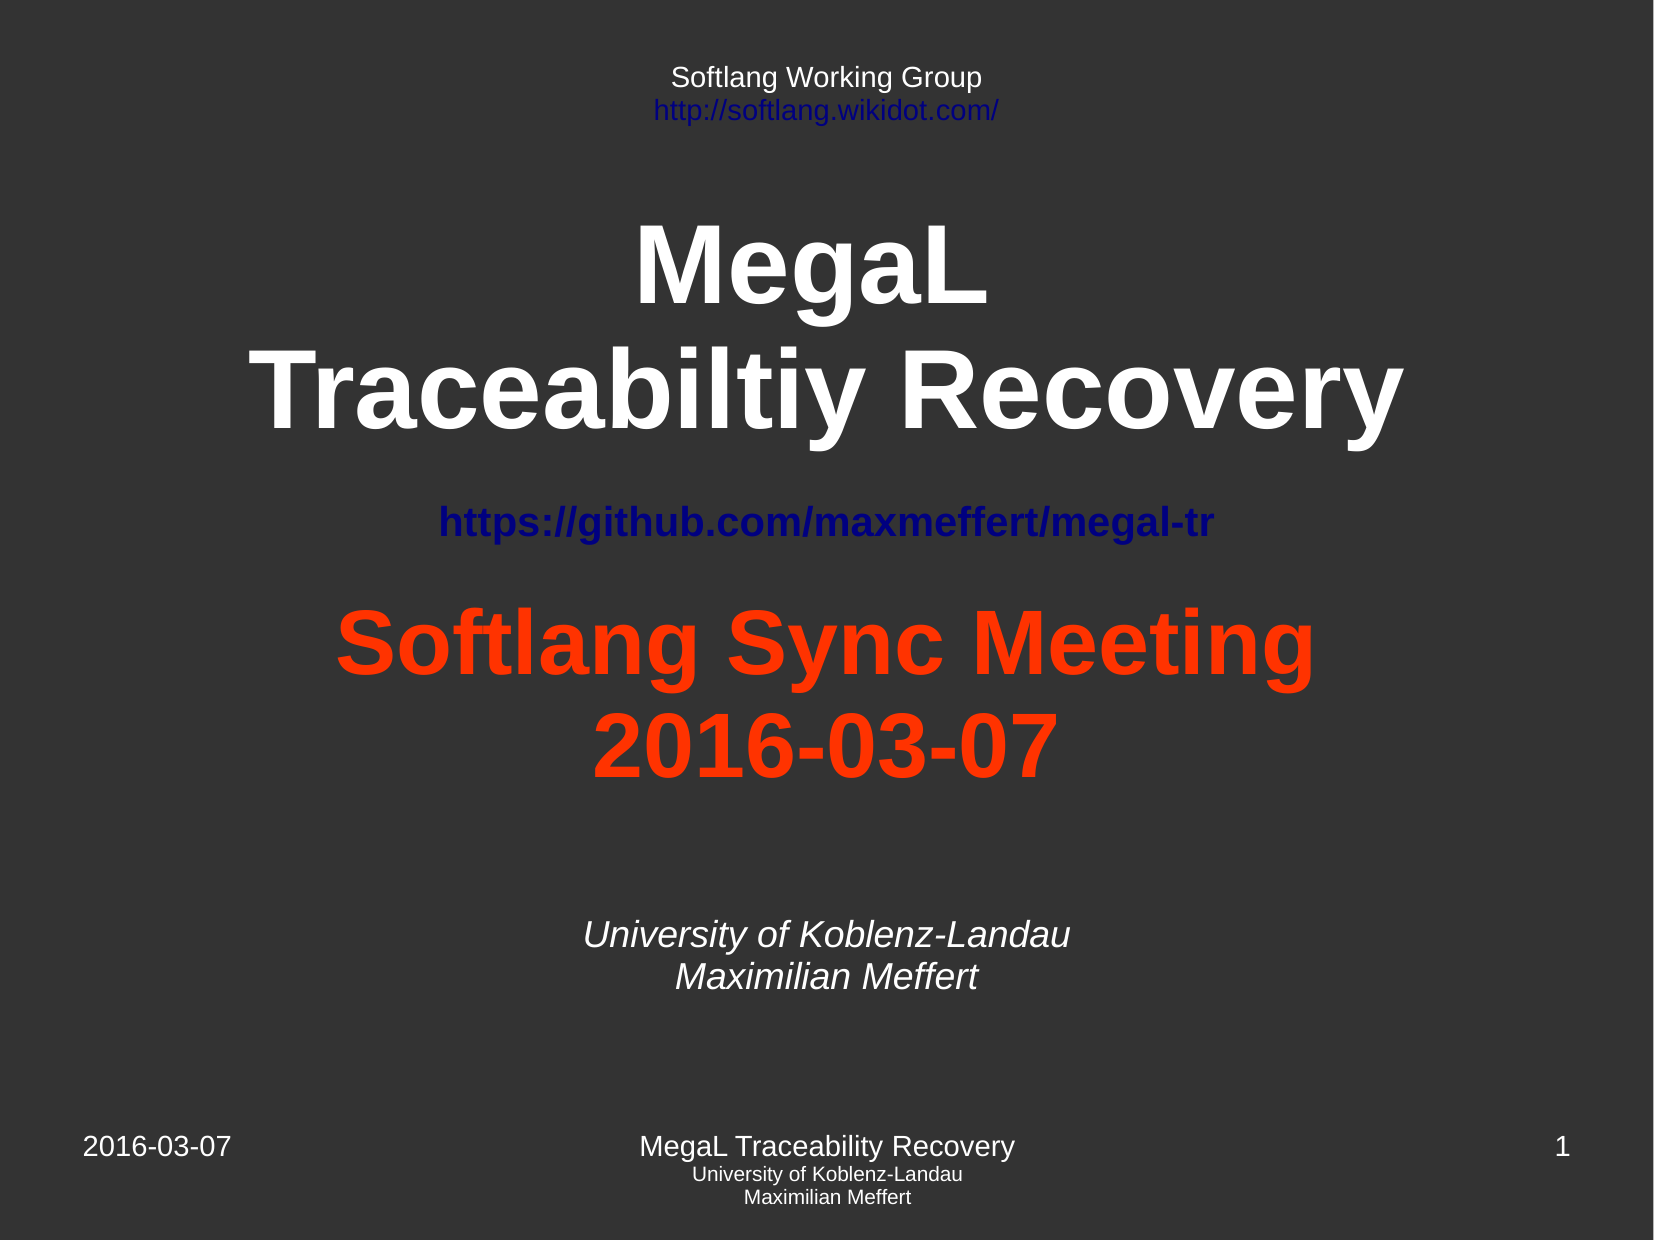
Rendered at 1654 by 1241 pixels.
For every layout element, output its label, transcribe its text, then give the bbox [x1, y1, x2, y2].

subtitle Softlang Working Group http://softlang.wikidot.com/ MegaL Traceabiltiy Recovery https://github.com/maxmeffert/megal-tr Softlang Sync Meeting 2016-03-07 University of Koblenz-Landau Maximilian Meffert [82, 49, 1571, 1010]
